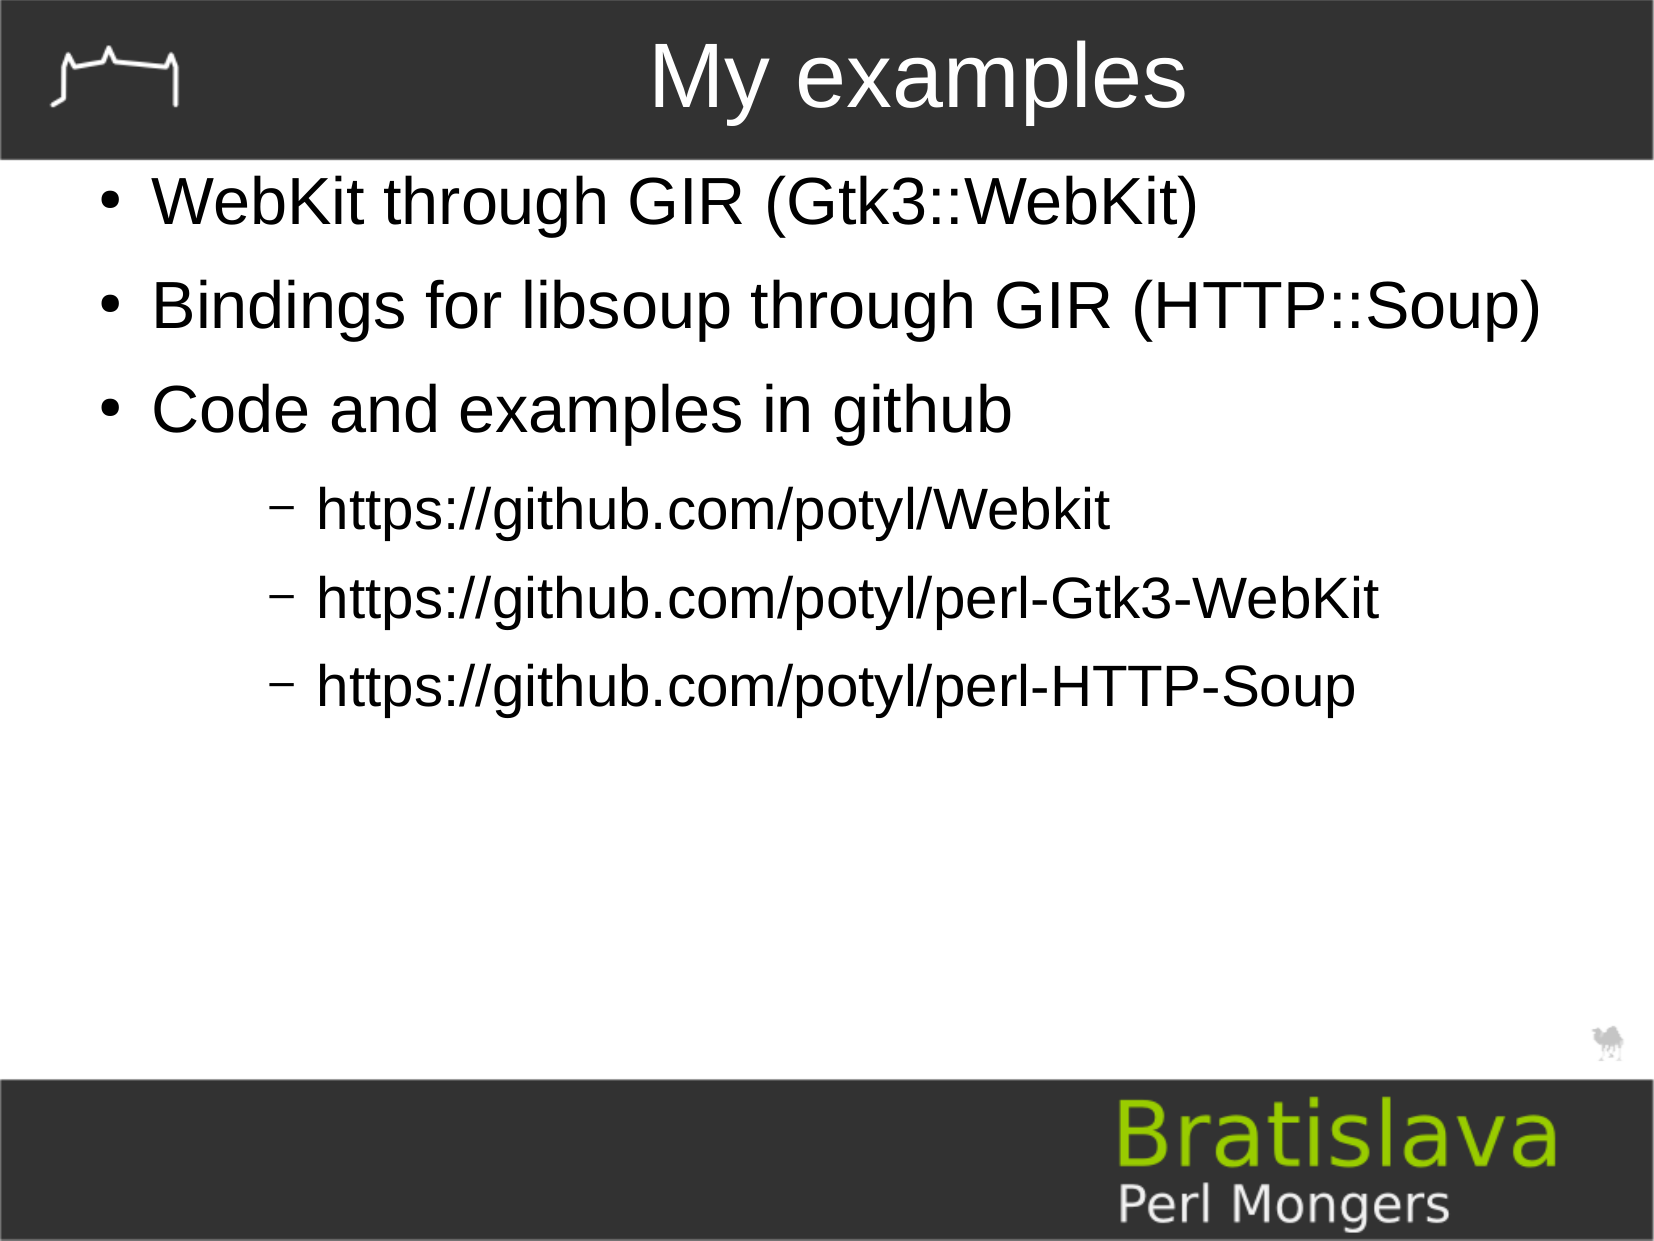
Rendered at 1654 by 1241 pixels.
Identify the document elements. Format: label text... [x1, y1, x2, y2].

title My examples [193, 24, 1645, 128]
list WebKit through GIR (Gtk3::WebKit) Bindings for libsoup through GIR (HTTP::Soup) Code and examples in github https://github.com/potyl/Webkit https://github.com/potyl/perl-Gtk3-WebKit https://github.com/potyl/perl-HTTP-Soup [80, 163, 1573, 1012]
picture [0, 0, 1654, 1241]
